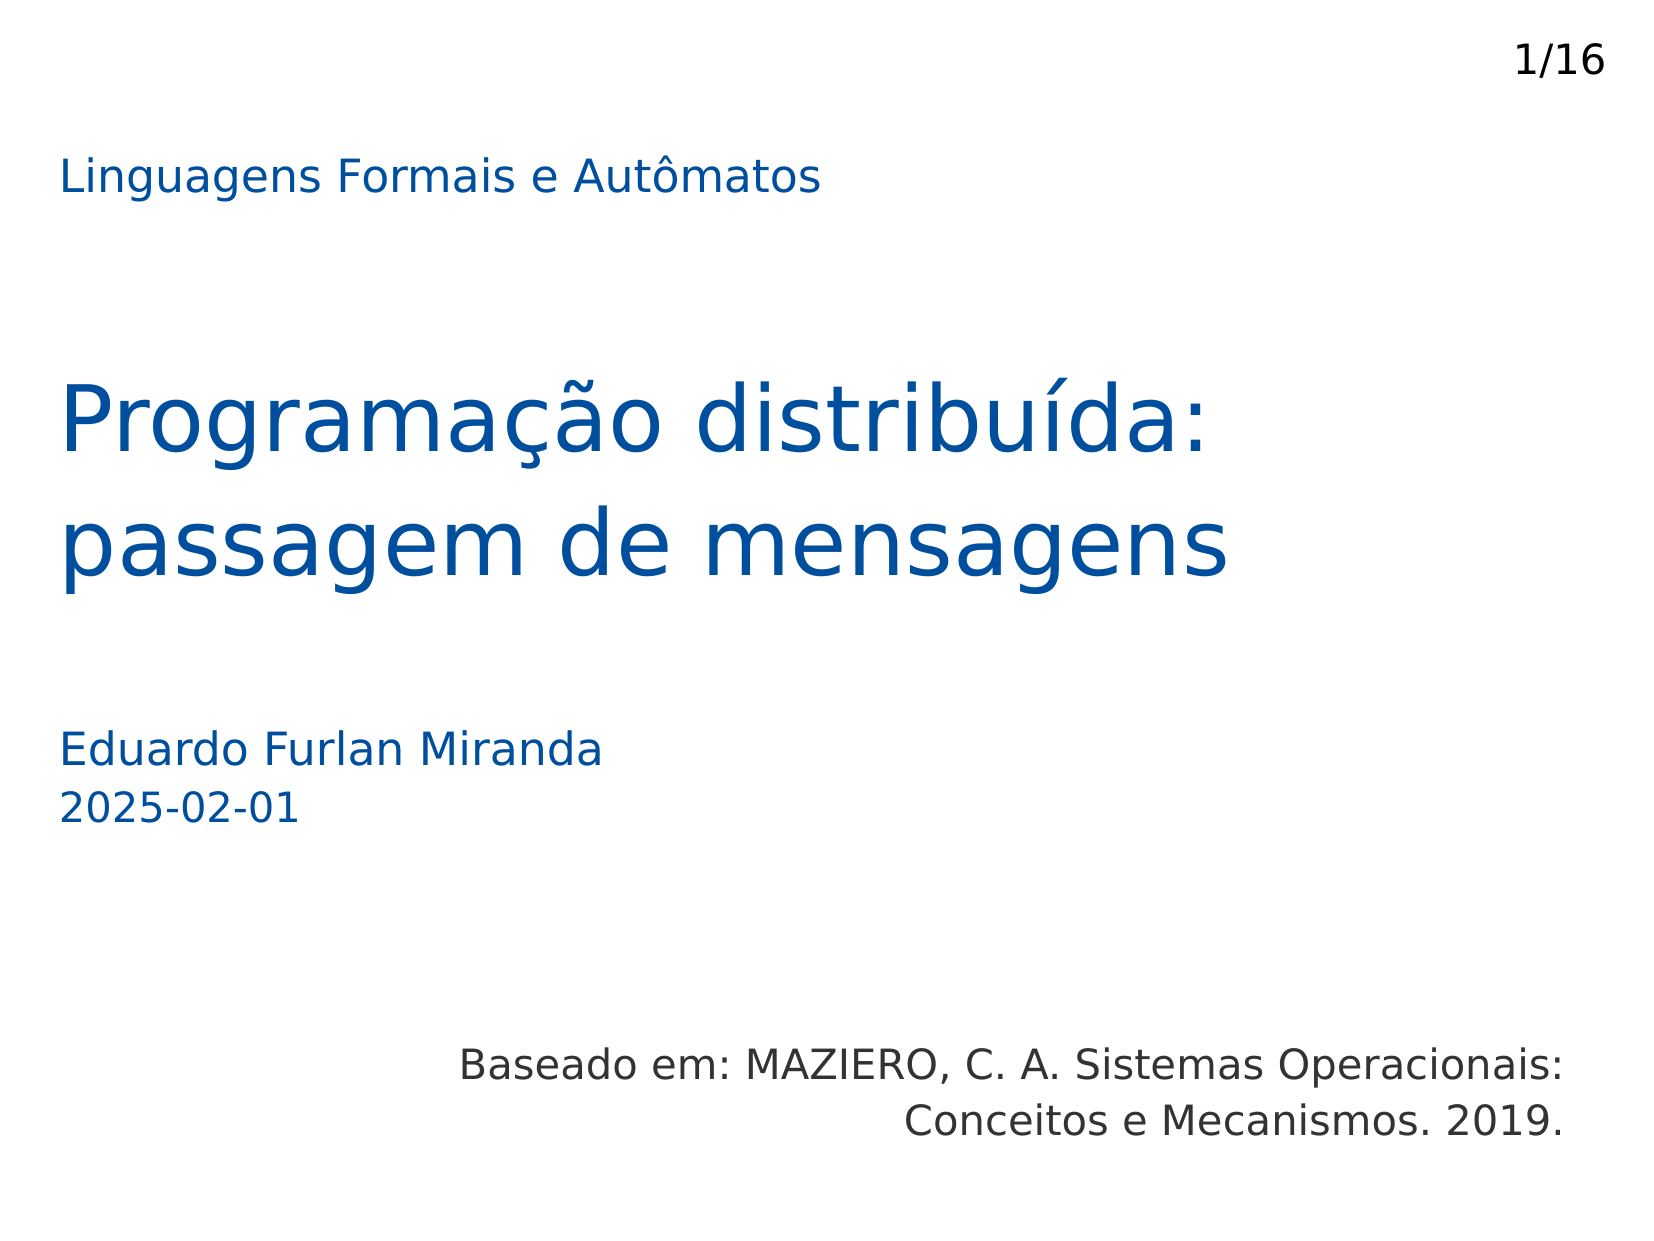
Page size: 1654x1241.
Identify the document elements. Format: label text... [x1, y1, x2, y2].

list Baseado em: MAZIERO, C. A. Sistemas Operacionais: Conceitos e Mecanismos. 2019. [366, 1033, 1565, 1211]
list Linguagens Formais e Autômatos Programação distribuída: passagem de mensagens Eduardo Furlan Miranda 2025-02-01 [59, 141, 1625, 1211]
chart [720, 567, 933, 672]
